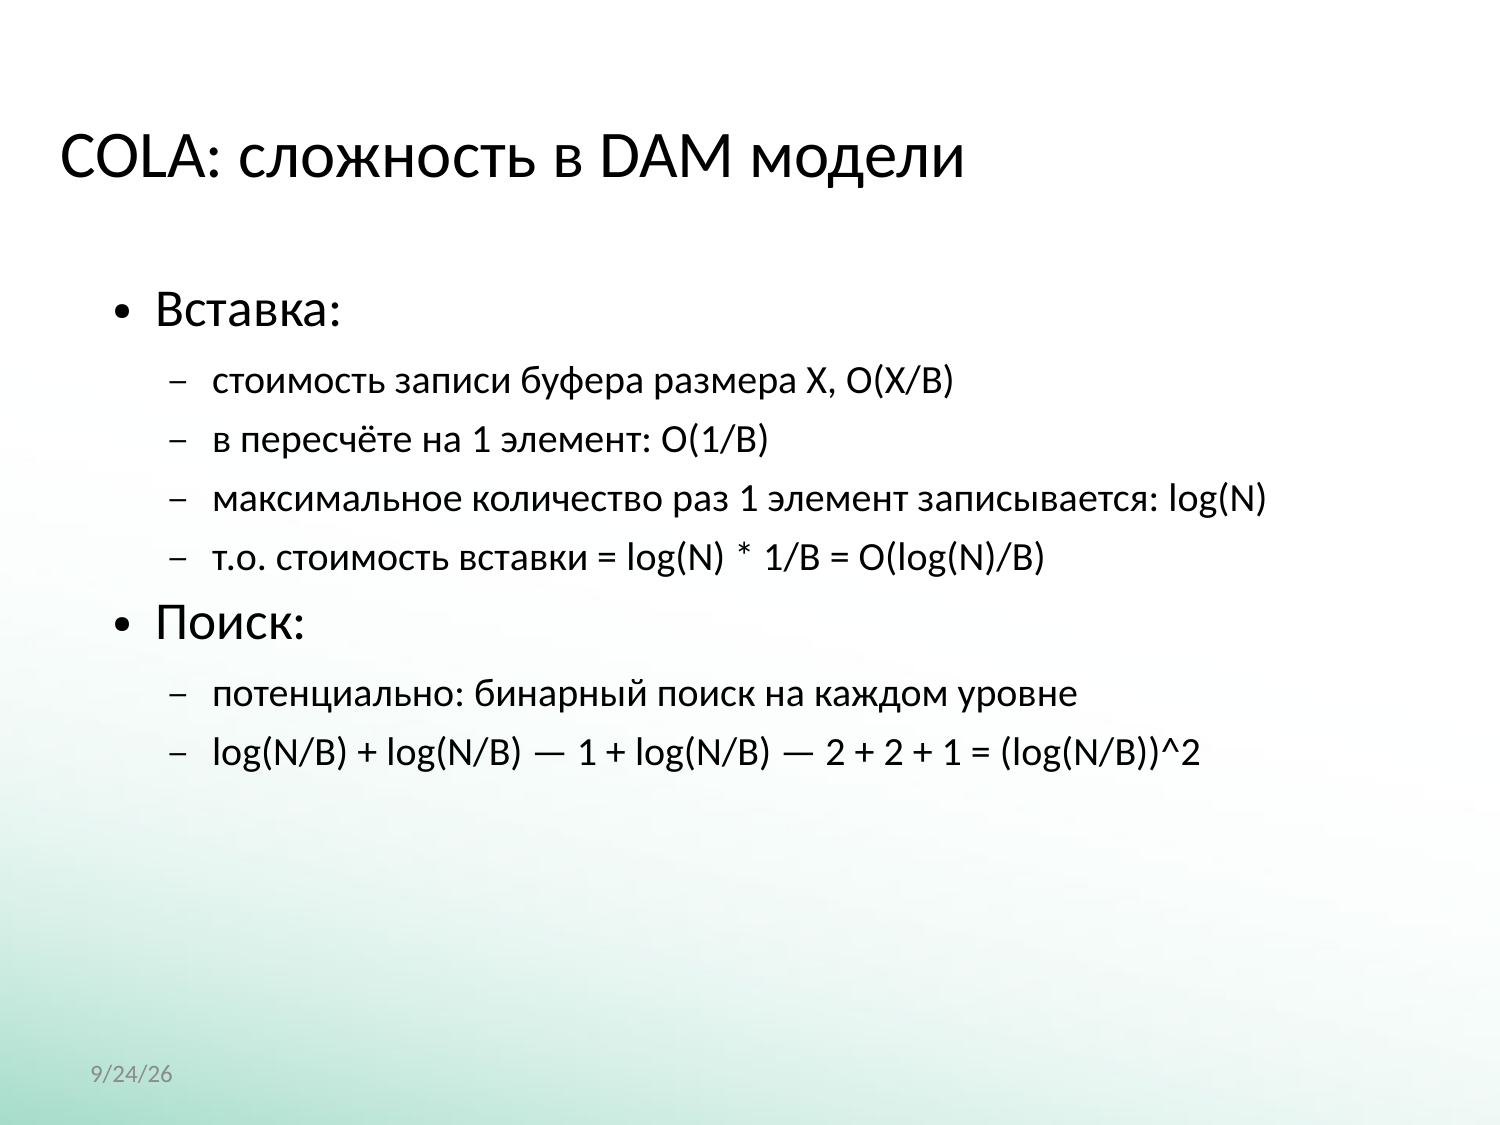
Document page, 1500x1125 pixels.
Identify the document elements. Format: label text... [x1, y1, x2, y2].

list Вставка: стоимость записи буфера размера X, O(X/B) в пересчёте на 1 элемент: O(1/B) максимальное количество раз 1 элемент записывается: log(N) т.о. стоимость вставки = log(N) * 1/B = O(log(N)/B) Поиск: потенциально: бинарный поиск на каждом уровне log(N/B) + log(N/B) — 1 + log(N/B) — 2 + 2 + 1 = (log(N/B))^2 [98, 286, 1419, 776]
picture [0, 0, 1500, 1125]
title COLA: сложность в DAM модели [60, 90, 1410, 231]
